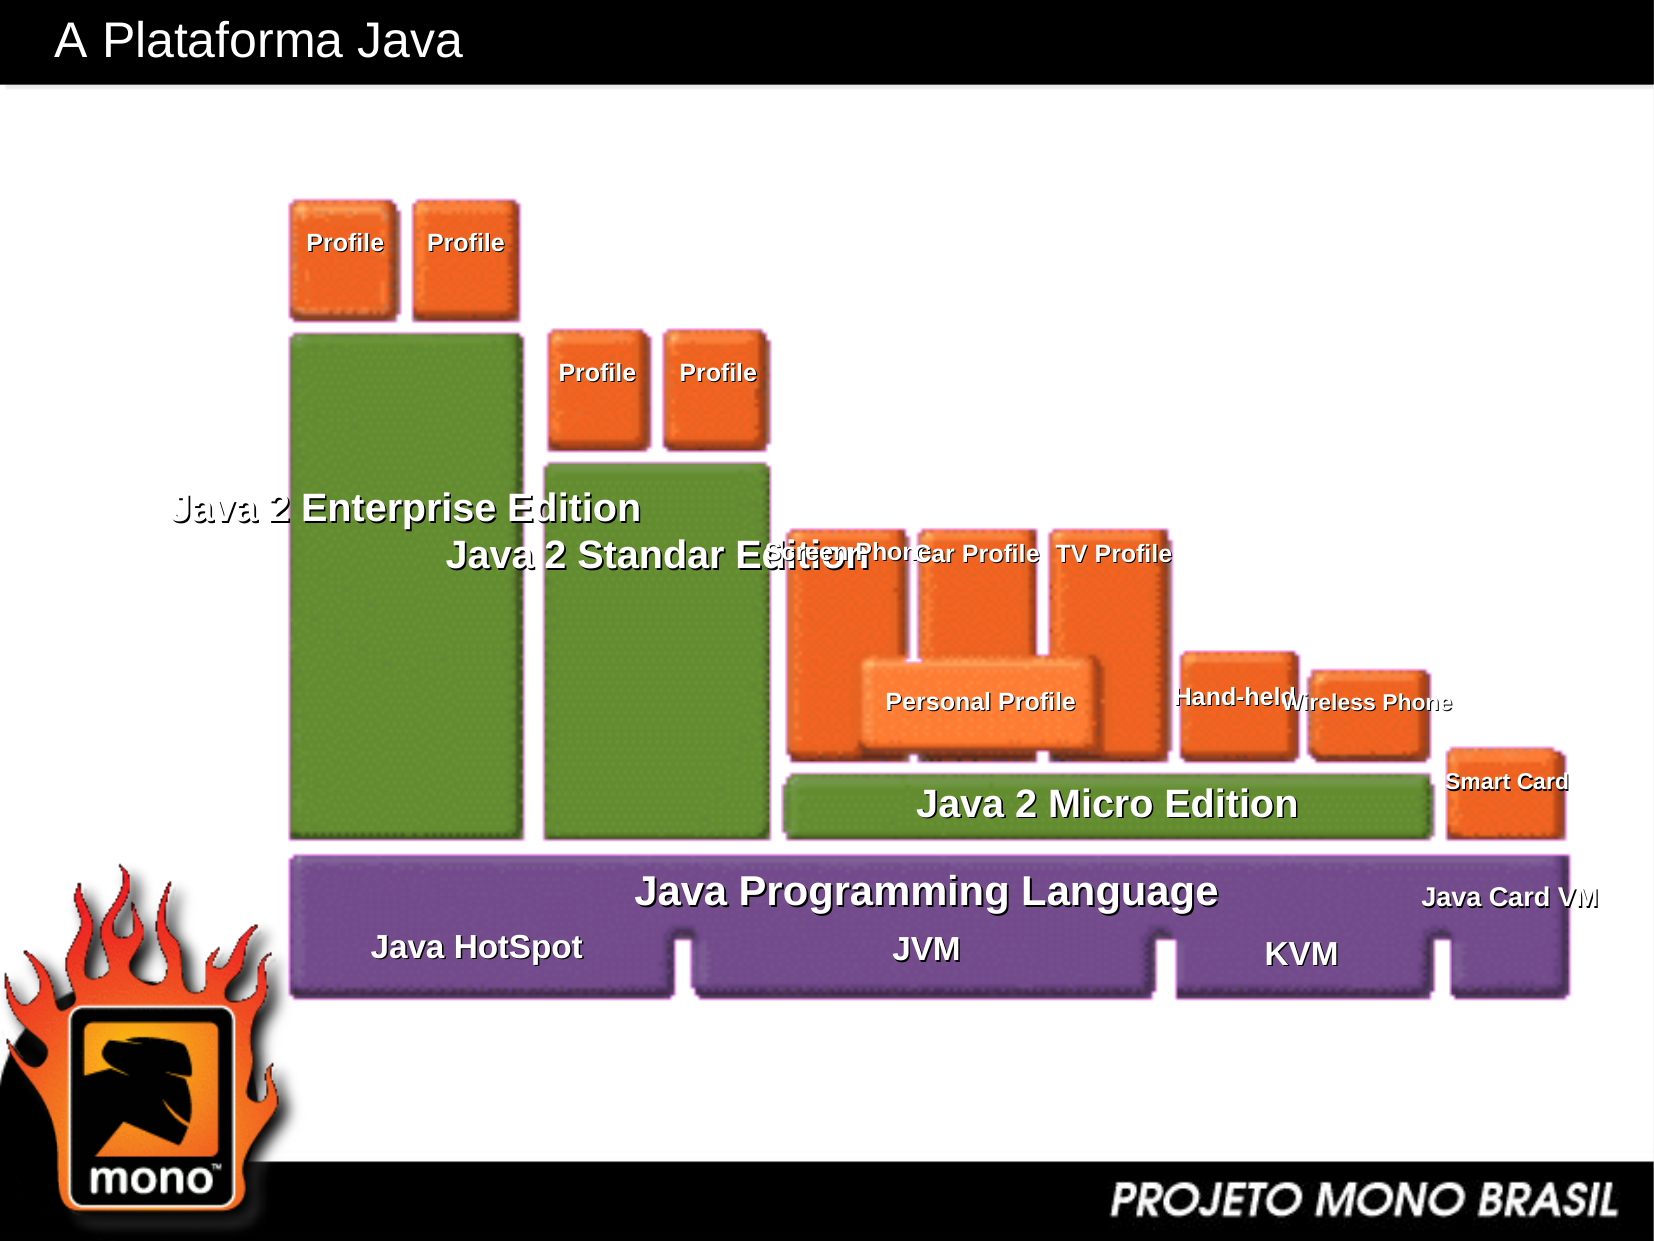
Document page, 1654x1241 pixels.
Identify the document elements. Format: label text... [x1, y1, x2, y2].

text_box Profile [664, 353, 773, 394]
text_box Profile [543, 353, 652, 394]
text_box Car Profile [898, 535, 1055, 576]
text_box Screen Phone [750, 533, 947, 573]
picture [0, 85, 1654, 1241]
text_box Java 2 Micro Edition [901, 779, 1314, 833]
text_box Wireless Phone [1266, 684, 1468, 723]
text_box KVM [1249, 931, 1354, 980]
text_box Profile [412, 224, 521, 264]
text_box Hand-held [1158, 677, 1311, 718]
text_box JVM [877, 927, 976, 975]
text_box Profile [291, 224, 400, 264]
text_box Java HotSpot [355, 924, 598, 973]
text_box Personal Profile [870, 683, 1092, 723]
text_box Java Card VM [1406, 878, 1614, 920]
text_box Java 2 Enterprise Edition [154, 483, 658, 537]
text_box Java Programming Language [619, 865, 1234, 922]
text_box Java 2 Standar Edition [430, 530, 886, 585]
text_box TV Profile [1055, 535, 1188, 576]
title A Plataforma Java [54, 0, 1467, 85]
text_box Smart Card [1430, 764, 1585, 803]
